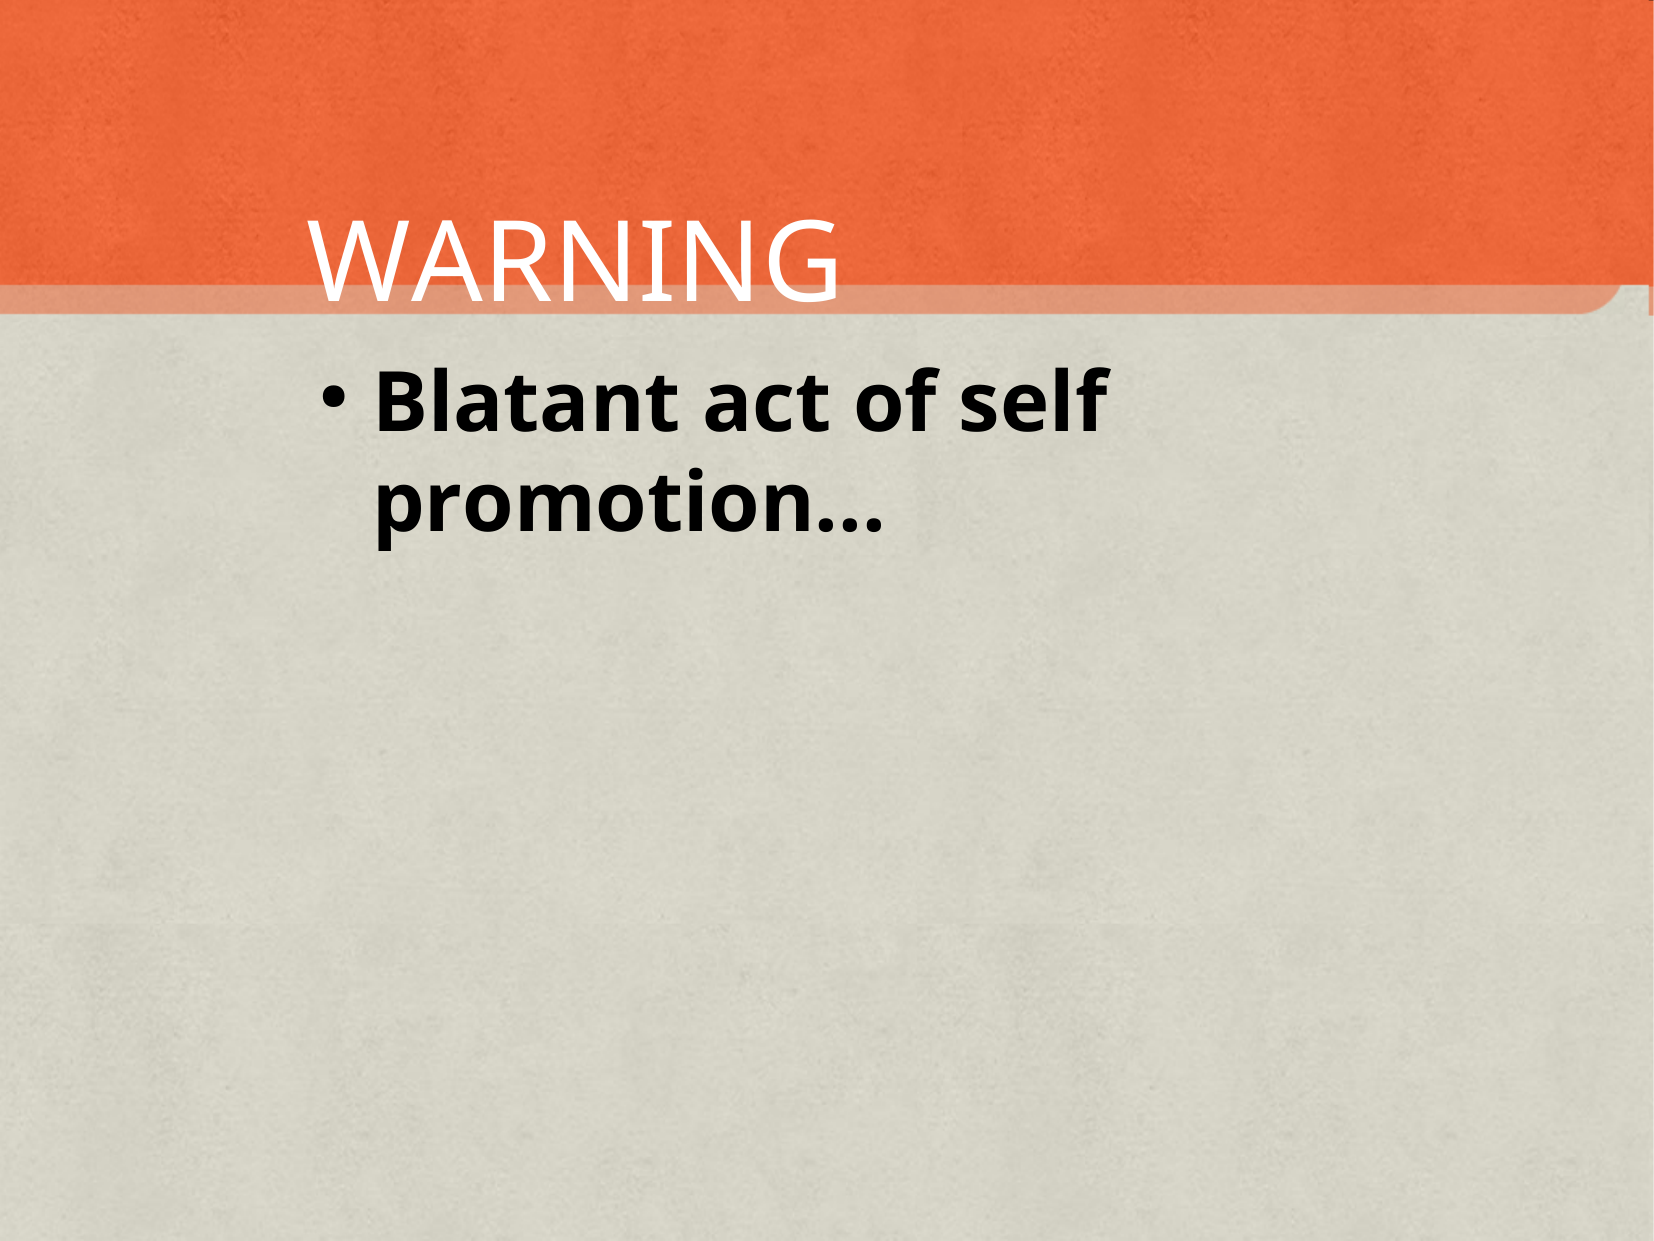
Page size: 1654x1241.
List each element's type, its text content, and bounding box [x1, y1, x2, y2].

list Blatant act of self promotion... [301, 348, 1583, 1241]
picture [0, 0, 1654, 1241]
title WARNING [306, 189, 1654, 317]
